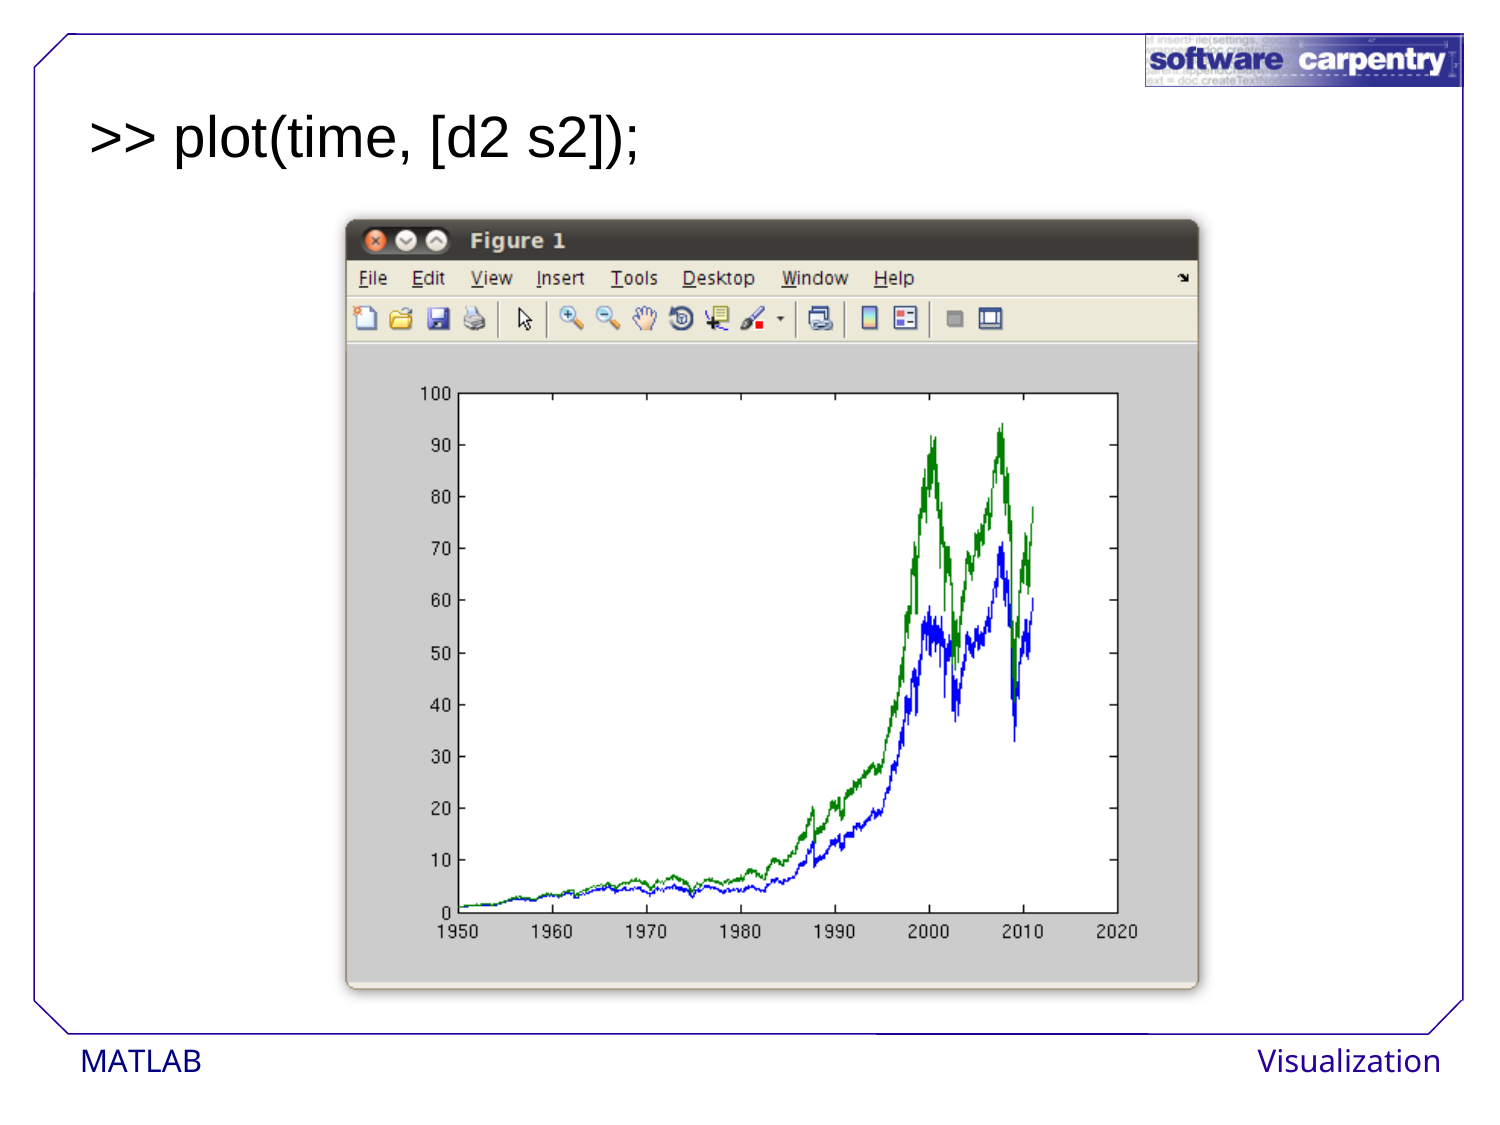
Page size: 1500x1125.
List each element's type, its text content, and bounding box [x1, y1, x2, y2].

list >> plot(time, [d2 s2]); [75, 99, 1363, 201]
picture [1145, 33, 1464, 87]
picture [300, 177, 1251, 1025]
